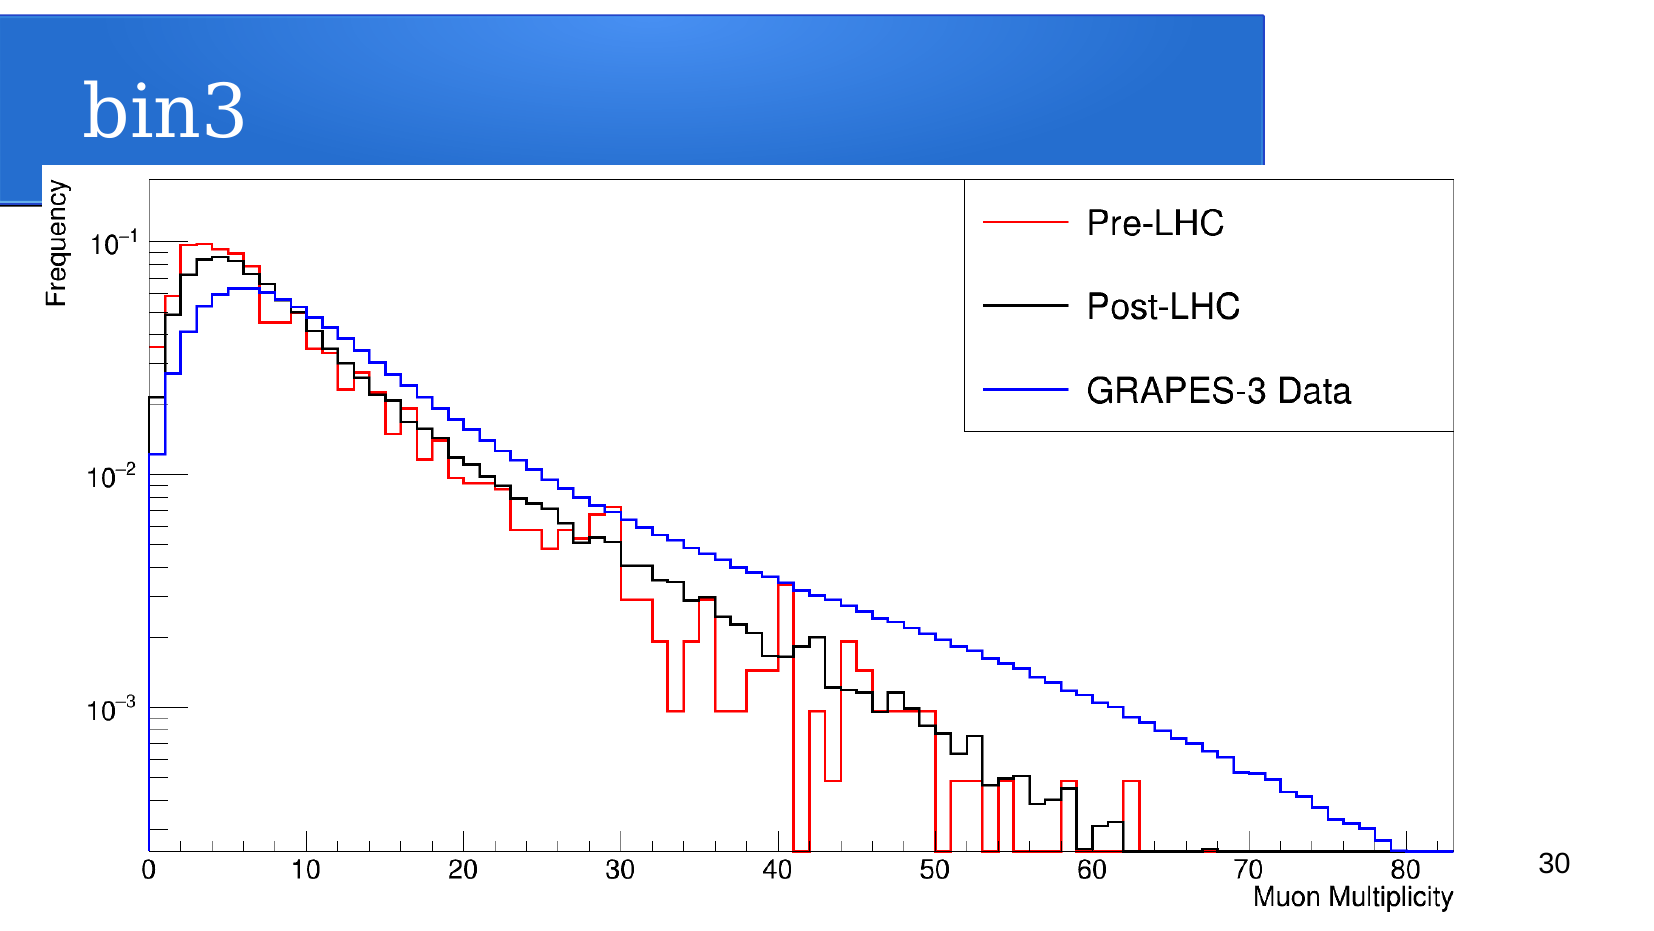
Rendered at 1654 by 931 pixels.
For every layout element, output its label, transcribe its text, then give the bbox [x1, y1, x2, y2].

picture [42, 165, 1465, 918]
title bin3 [82, 35, 1235, 165]
